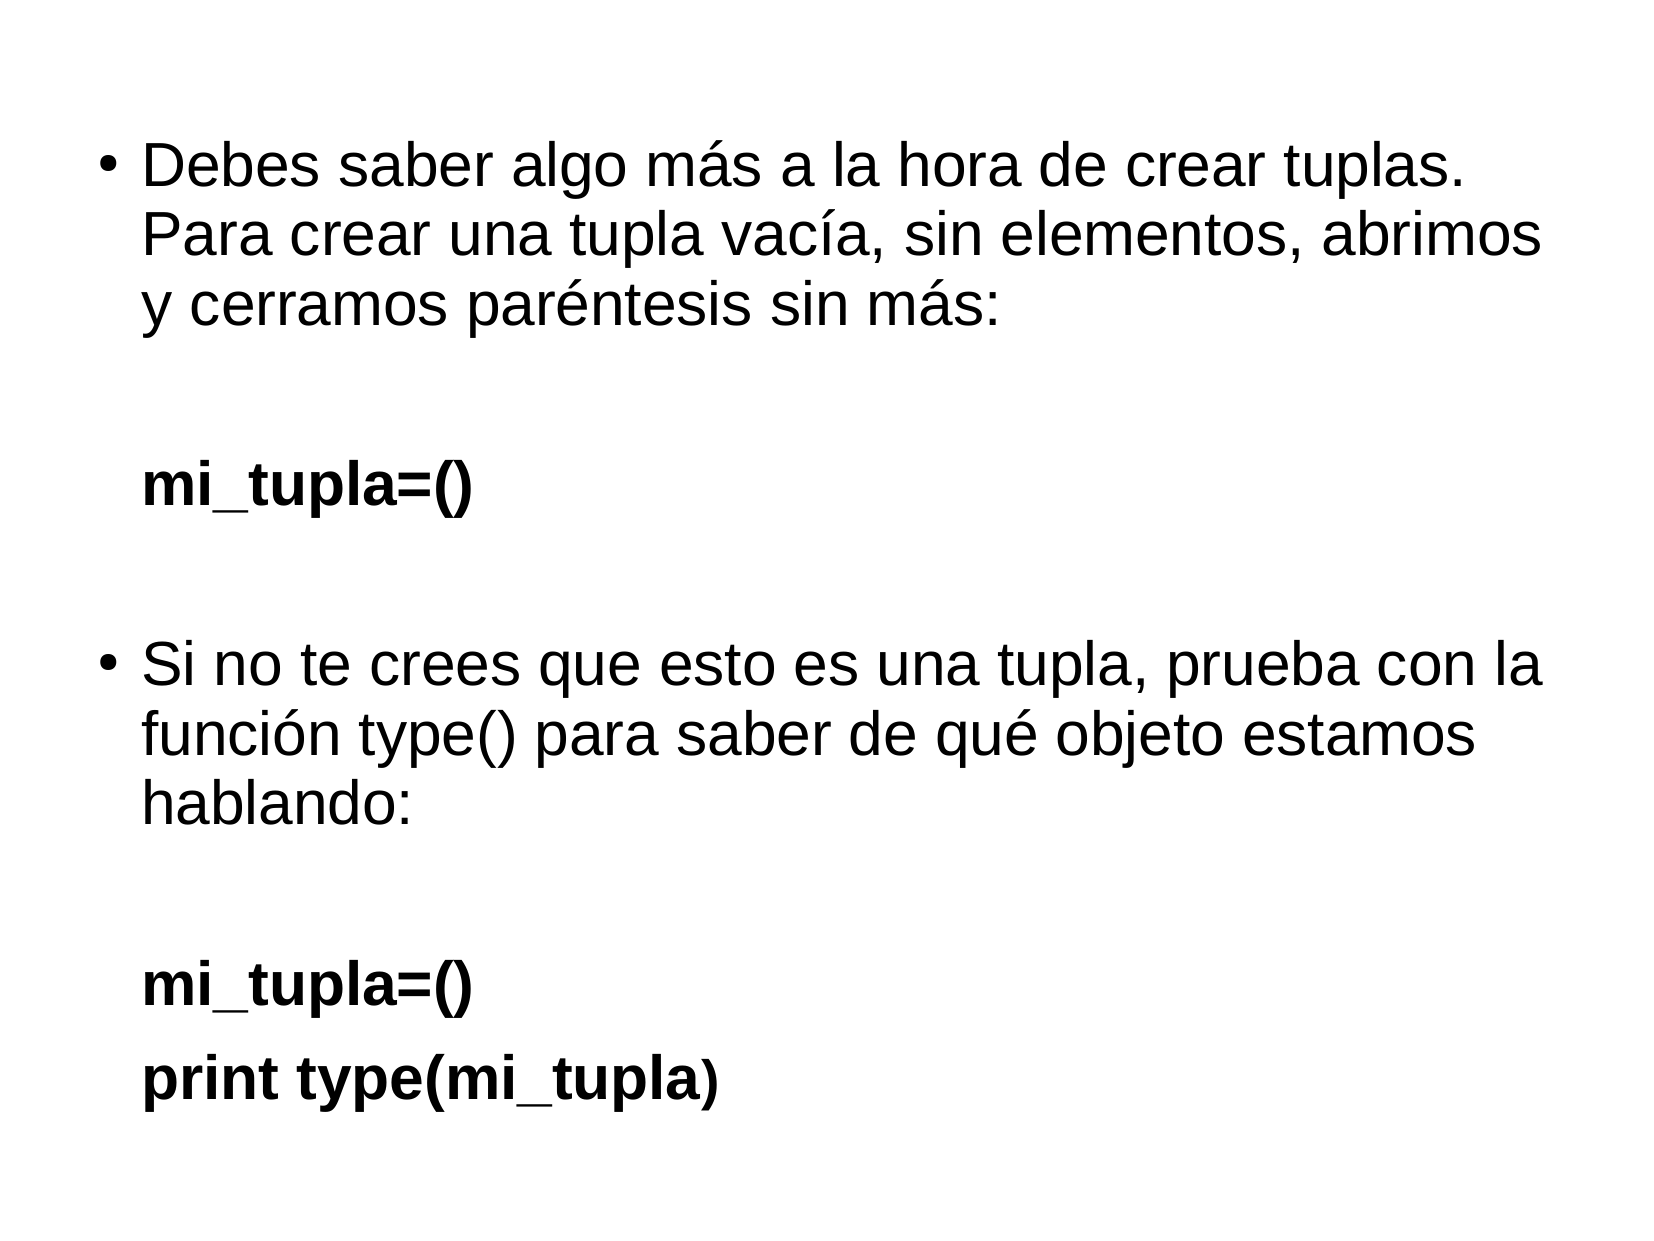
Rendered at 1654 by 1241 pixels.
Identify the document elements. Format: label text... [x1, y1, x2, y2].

list Debes saber algo más a la hora de crear tuplas. Para crear una tupla vacía, sin elementos, abrimos y cerramos paréntesis sin más: mi_tupla=() Si no te crees que esto es una tupla, prueba con la función type() para saber de qué objeto estamos hablando: mi_tupla=() print type(mi_tupla) [82, 129, 1571, 1123]
